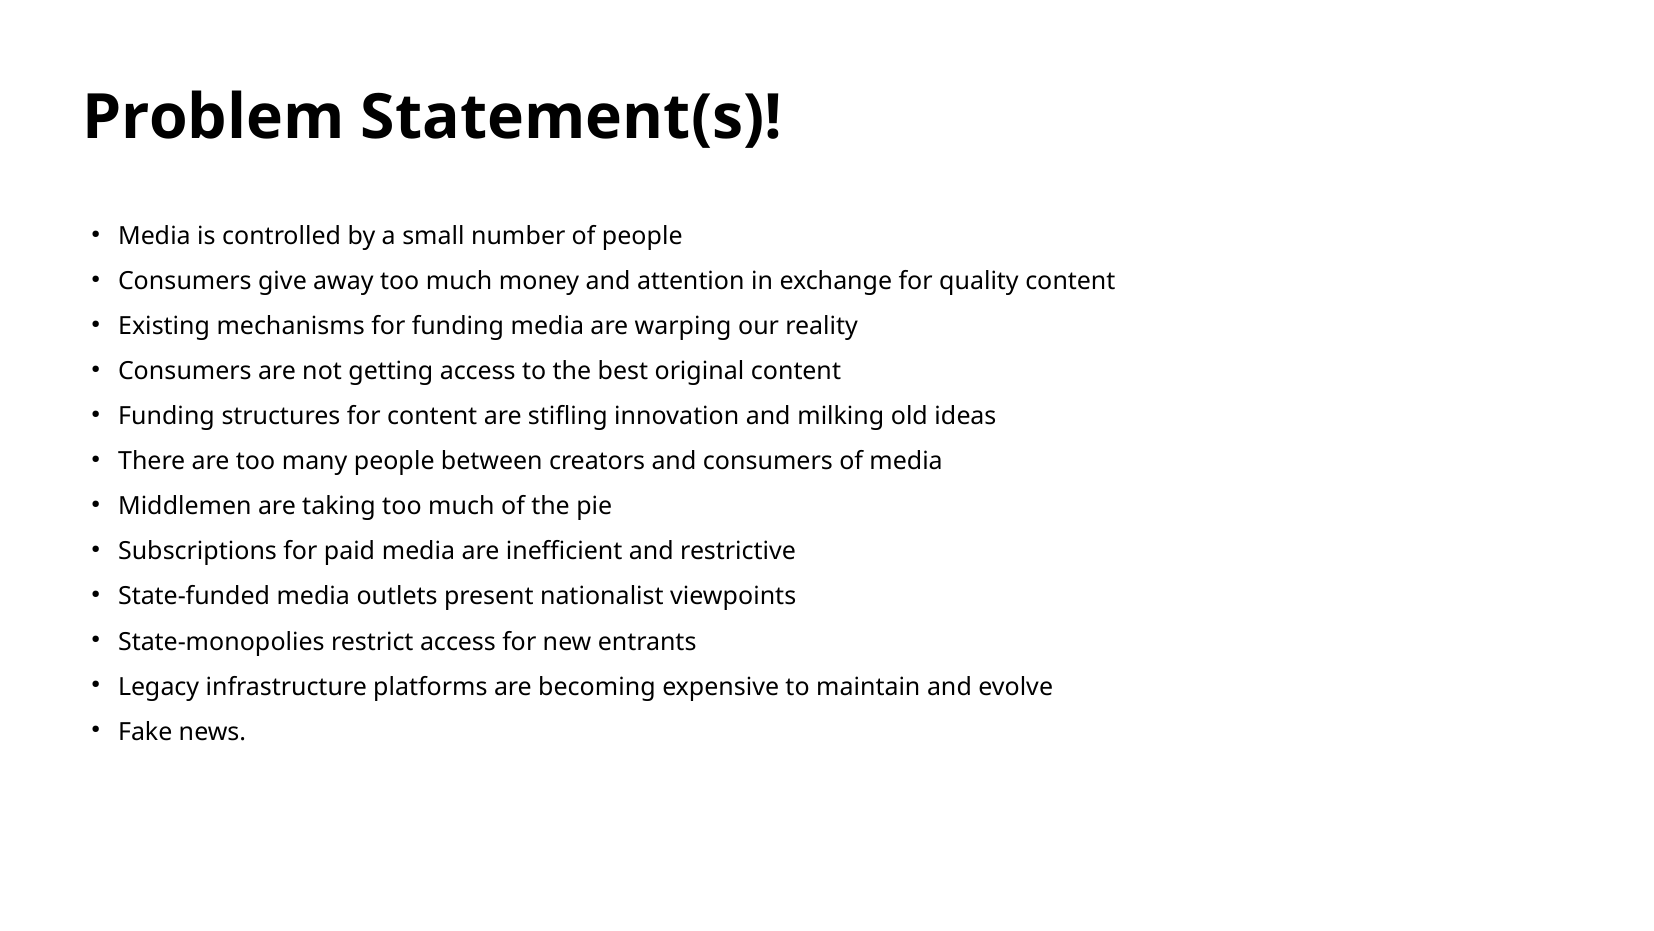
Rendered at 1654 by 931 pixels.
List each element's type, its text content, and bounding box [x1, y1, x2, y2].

list Media is controlled by a small number of people Consumers give away too much money and attention in exchange for quality content Existing mechanisms for funding media are warping our reality Consumers are not getting access to the best original content Funding structures for content are stifling innovation and milking old ideas There are too many people between creators and consumers of media Middlemen are taking too much of the pie Subscriptions for paid media are inefficient and restrictive State-funded media outlets present nationalist viewpoints State-monopolies restrict access for new entrants Legacy infrastructure platforms are becoming expensive to maintain and evolve Fake news. [82, 217, 1571, 758]
title Problem Statement(s)! [82, 37, 1571, 193]
